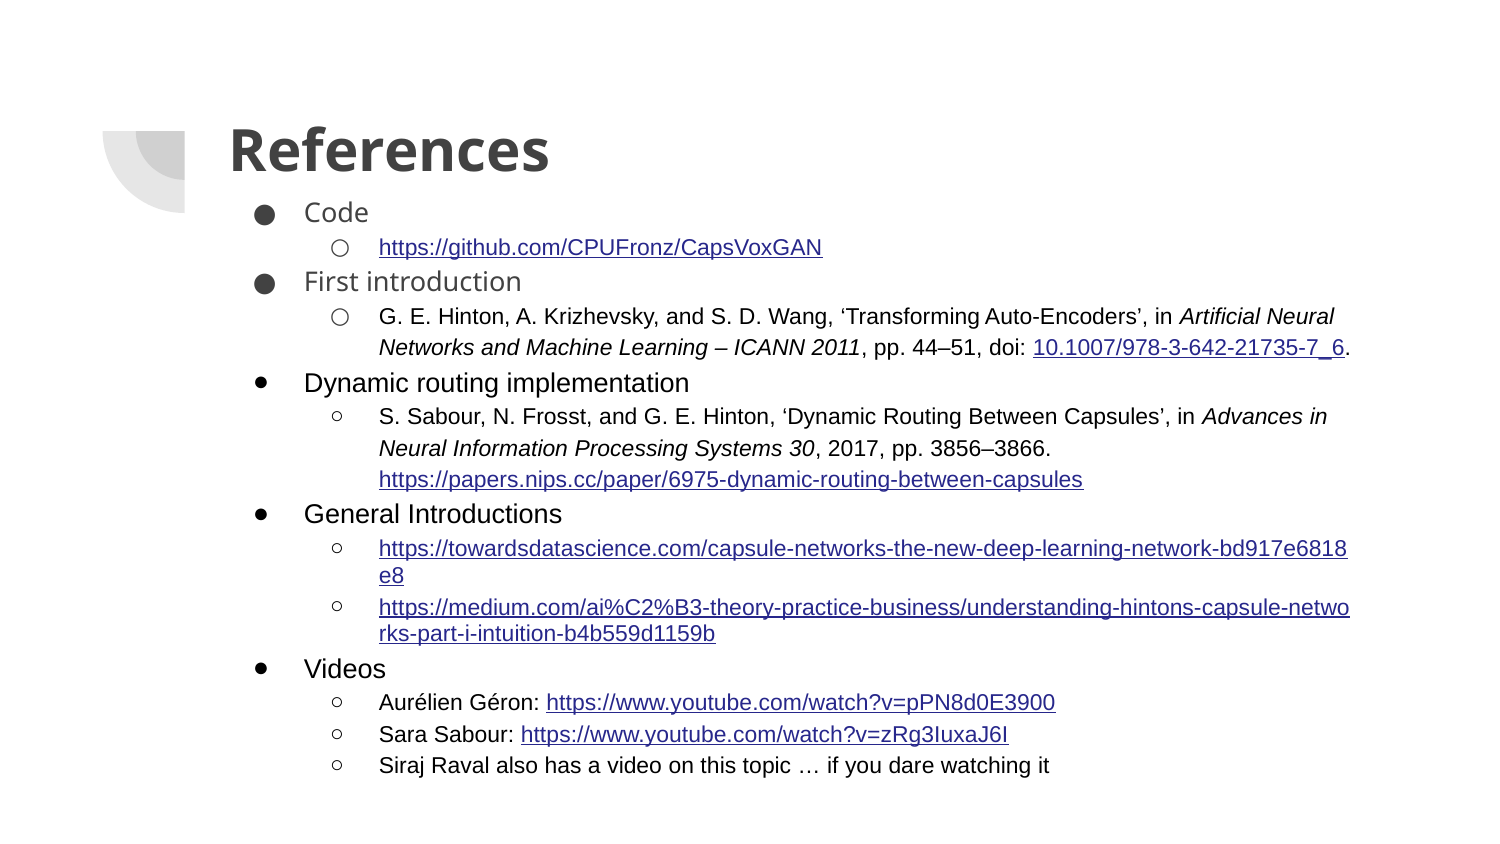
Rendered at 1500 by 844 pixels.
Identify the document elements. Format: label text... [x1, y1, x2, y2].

title References [213, 98, 1368, 175]
list Code https://github.com/CPUFronz/CapsVoxGAN First introduction G. E. Hinton, A. Krizhevsky, and S. D. Wang, ‘Transforming Auto-Encoders’, in Artificial Neural Networks and Machine Learning – ICANN 2011, pp. 44–51, doi: 10.1007/978-3-642-21735-7_6. Dynamic routing implementation S. Sabour, N. Frosst, and G. E. Hinton, ‘Dynamic Routing Between Capsules’, in Advances in Neural Information Processing Systems 30, 2017, pp. 3856–3866. https://papers.nips.cc/paper/6975-dynamic-routing-between-capsules General Introductions https://towardsdatascience.com/capsule-networks-the-new-deep-learning-network-bd917e6818e8 https://medium.com/ai%C2%B3-theory-practice-business/understanding-hintons-capsule-networks-part-i-intuition-b4b559d1159b Videos Aurélien Géron: https://www.youtube.com/watch?v=pPN8d0E3900 Sara Sabour: https://www.youtube.com/watch?v=zRg3IuxaJ6I Siraj Raval also has a video on this topic … if you dare watching it [213, 175, 1368, 832]
